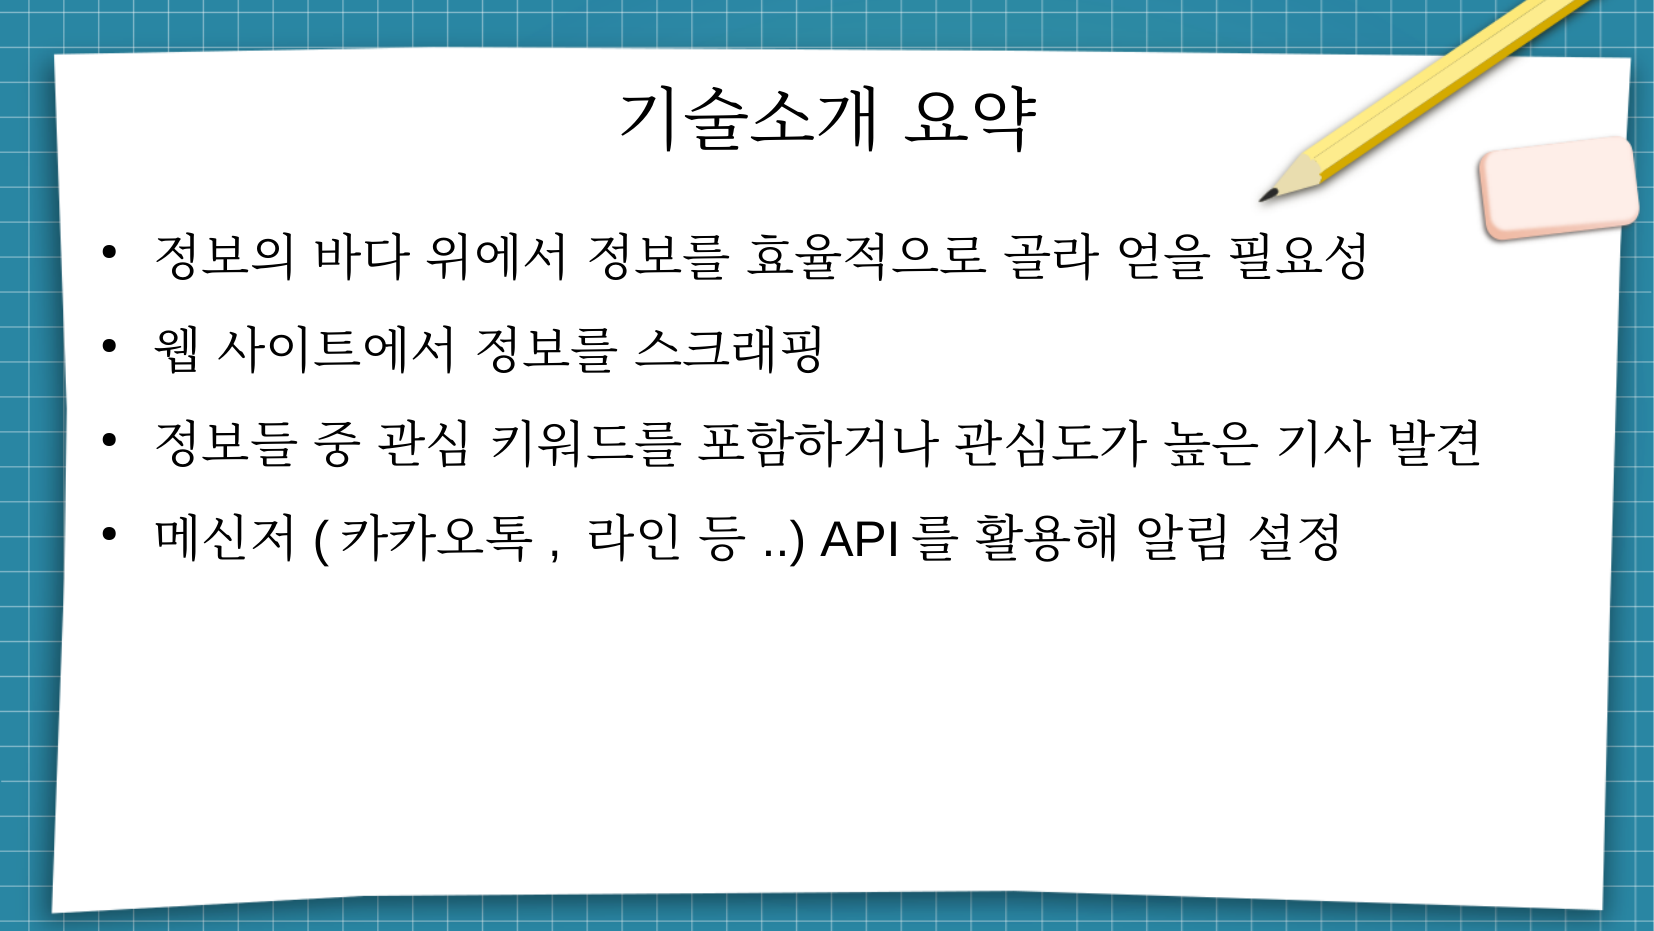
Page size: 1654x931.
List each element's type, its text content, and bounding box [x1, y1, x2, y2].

list 정보의 바다 위에서 정보를 효율적으로 골라 얻을 필요성 웹 사이트에서 정보를 스크래핑 정보들 중 관심 키워드를 포함하거나 관심도가 높은 기사 발견 메신저(카카오톡, 라인 등..) API를 활용해 알림 설정 [82, 217, 1571, 758]
title 기술소개 요약 [82, 37, 1571, 193]
picture [0, 0, 1654, 931]
